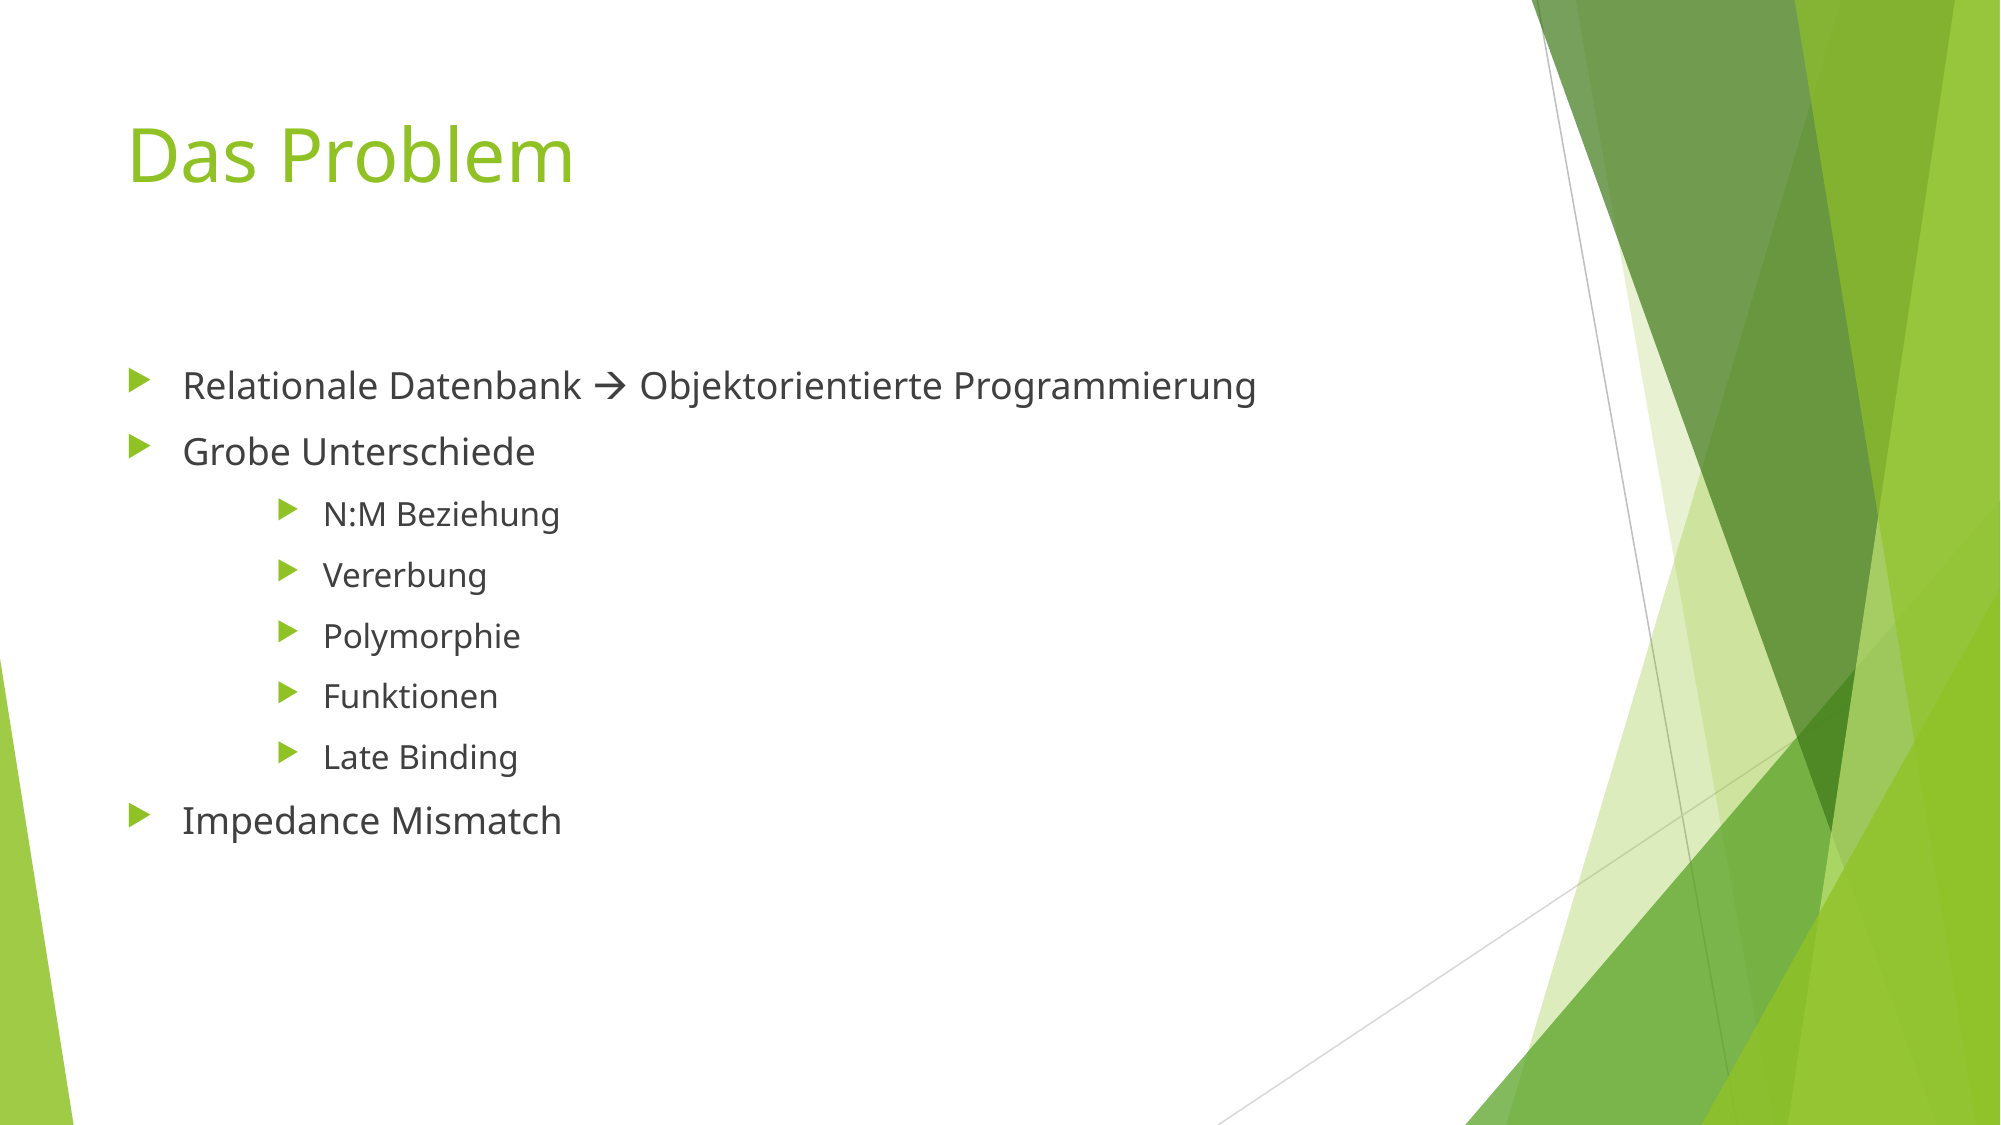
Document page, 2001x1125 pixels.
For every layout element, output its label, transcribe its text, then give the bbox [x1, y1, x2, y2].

list Relationale Datenbank  Objektorientierte Programmierung Grobe Unterschiede N:M Beziehung Vererbung Polymorphie Funktionen Late Binding Impedance Mismatch [111, 354, 1522, 992]
title Das Problem [111, 99, 1522, 317]
